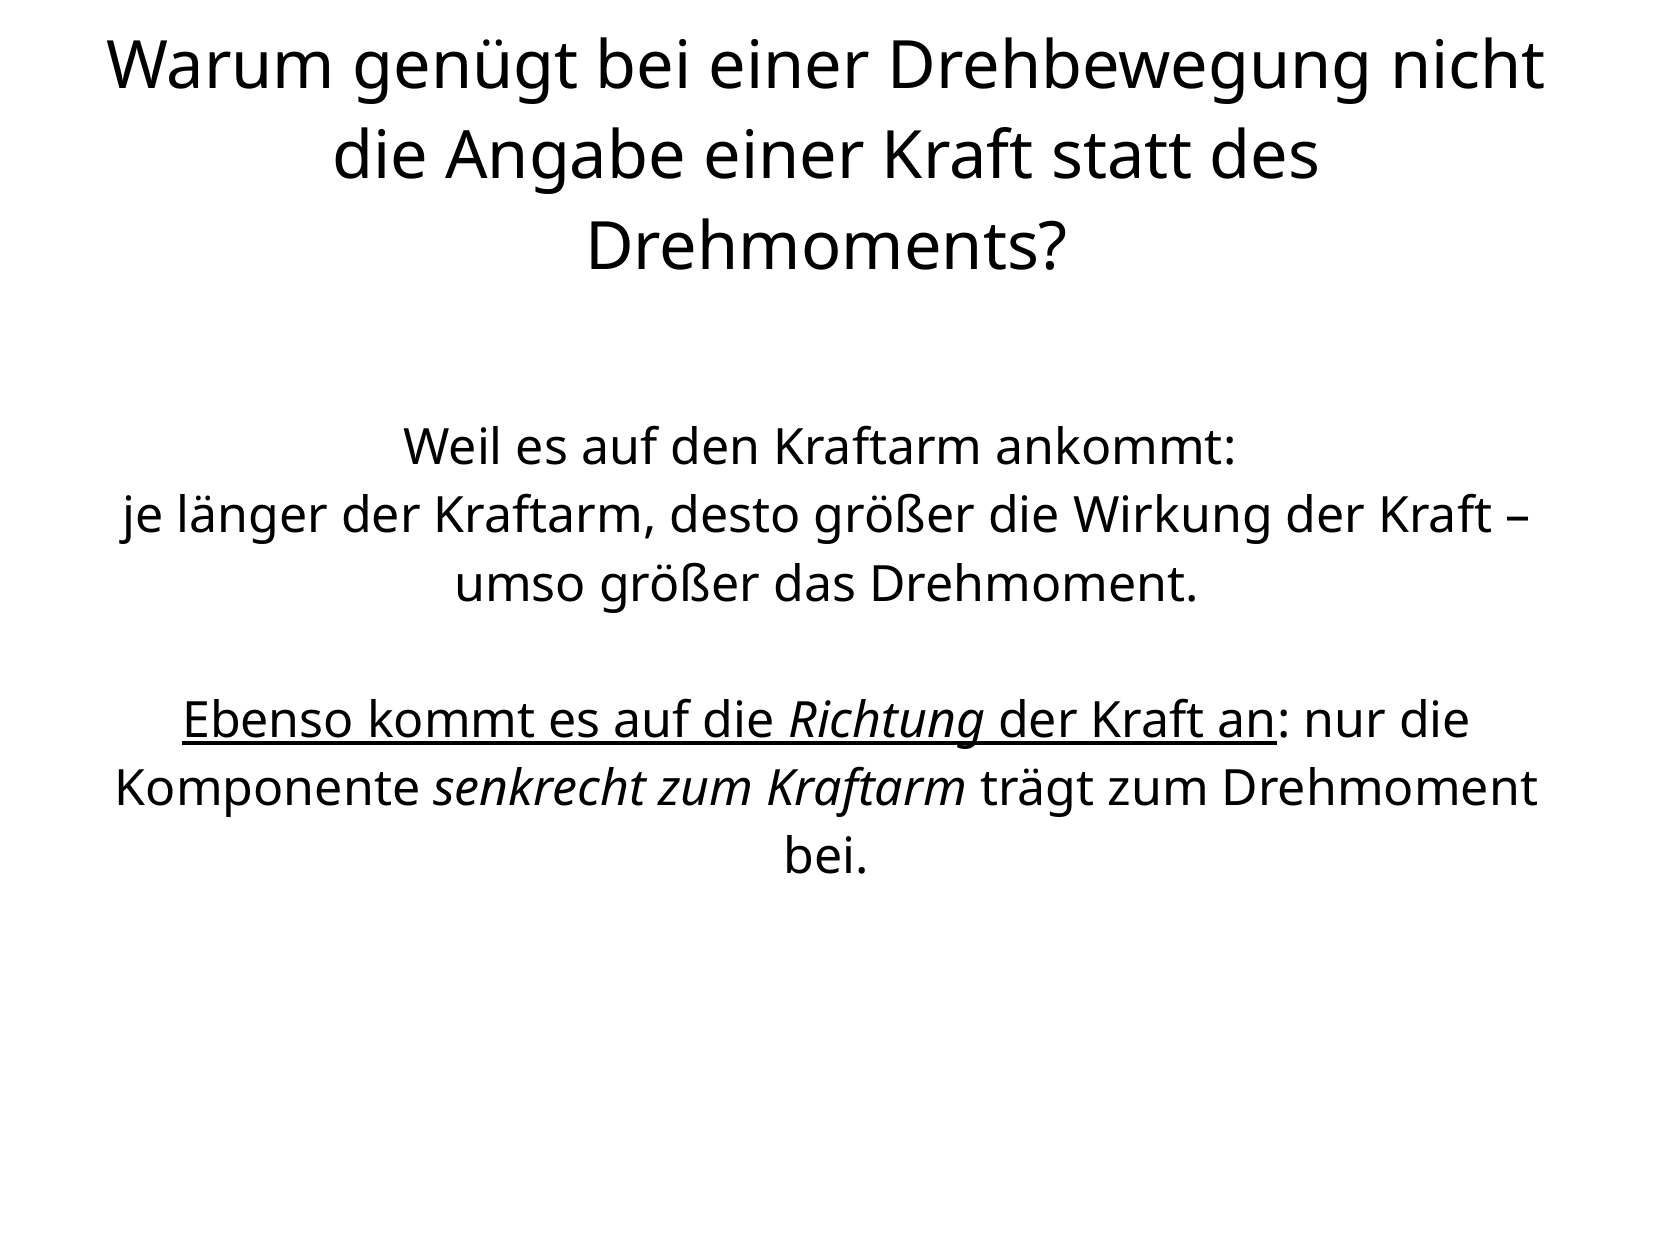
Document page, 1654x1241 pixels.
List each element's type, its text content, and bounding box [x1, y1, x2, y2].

title Warum genügt bei einer Drehbewegung nicht die Angabe einer Kraft statt des Drehmoments? [82, 49, 1571, 257]
subtitle Weil es auf den Kraftarm ankommt: je länger der Kraftarm, desto größer die Wirkung der Kraft – umso größer das Drehmoment. Ebenso kommt es auf die Richtung der Kraft an: nur die Komponente senkrecht zum Kraftarm trägt zum Drehmoment bei. [82, 290, 1571, 1010]
